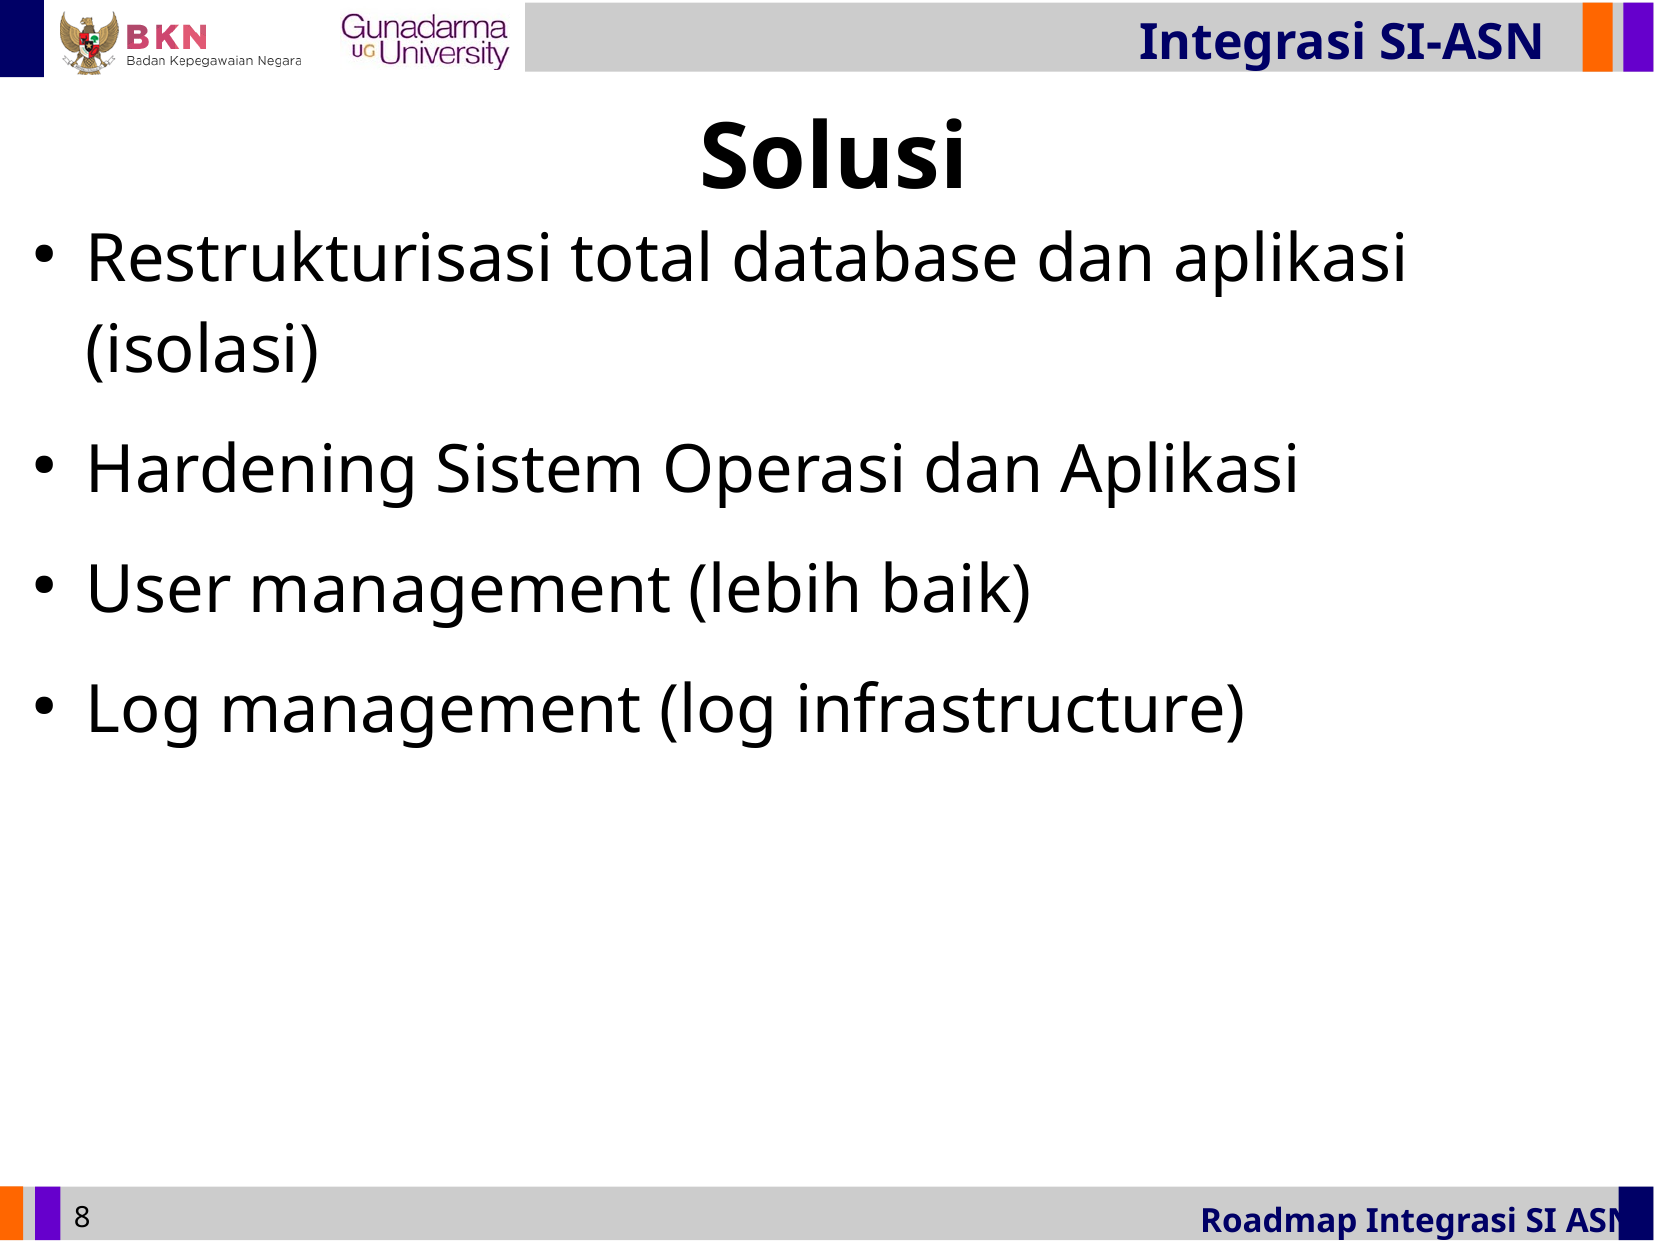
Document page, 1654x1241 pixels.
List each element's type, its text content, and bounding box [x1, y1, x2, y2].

picture [340, 0, 510, 70]
list Restrukturisasi total database dan aplikasi (isolasi) Hardening Sistem Operasi dan Aplikasi User management (lebih baik) Log management (log infrastructure) [14, 210, 1630, 1176]
picture [60, 11, 301, 75]
title Solusi [77, 90, 1591, 210]
